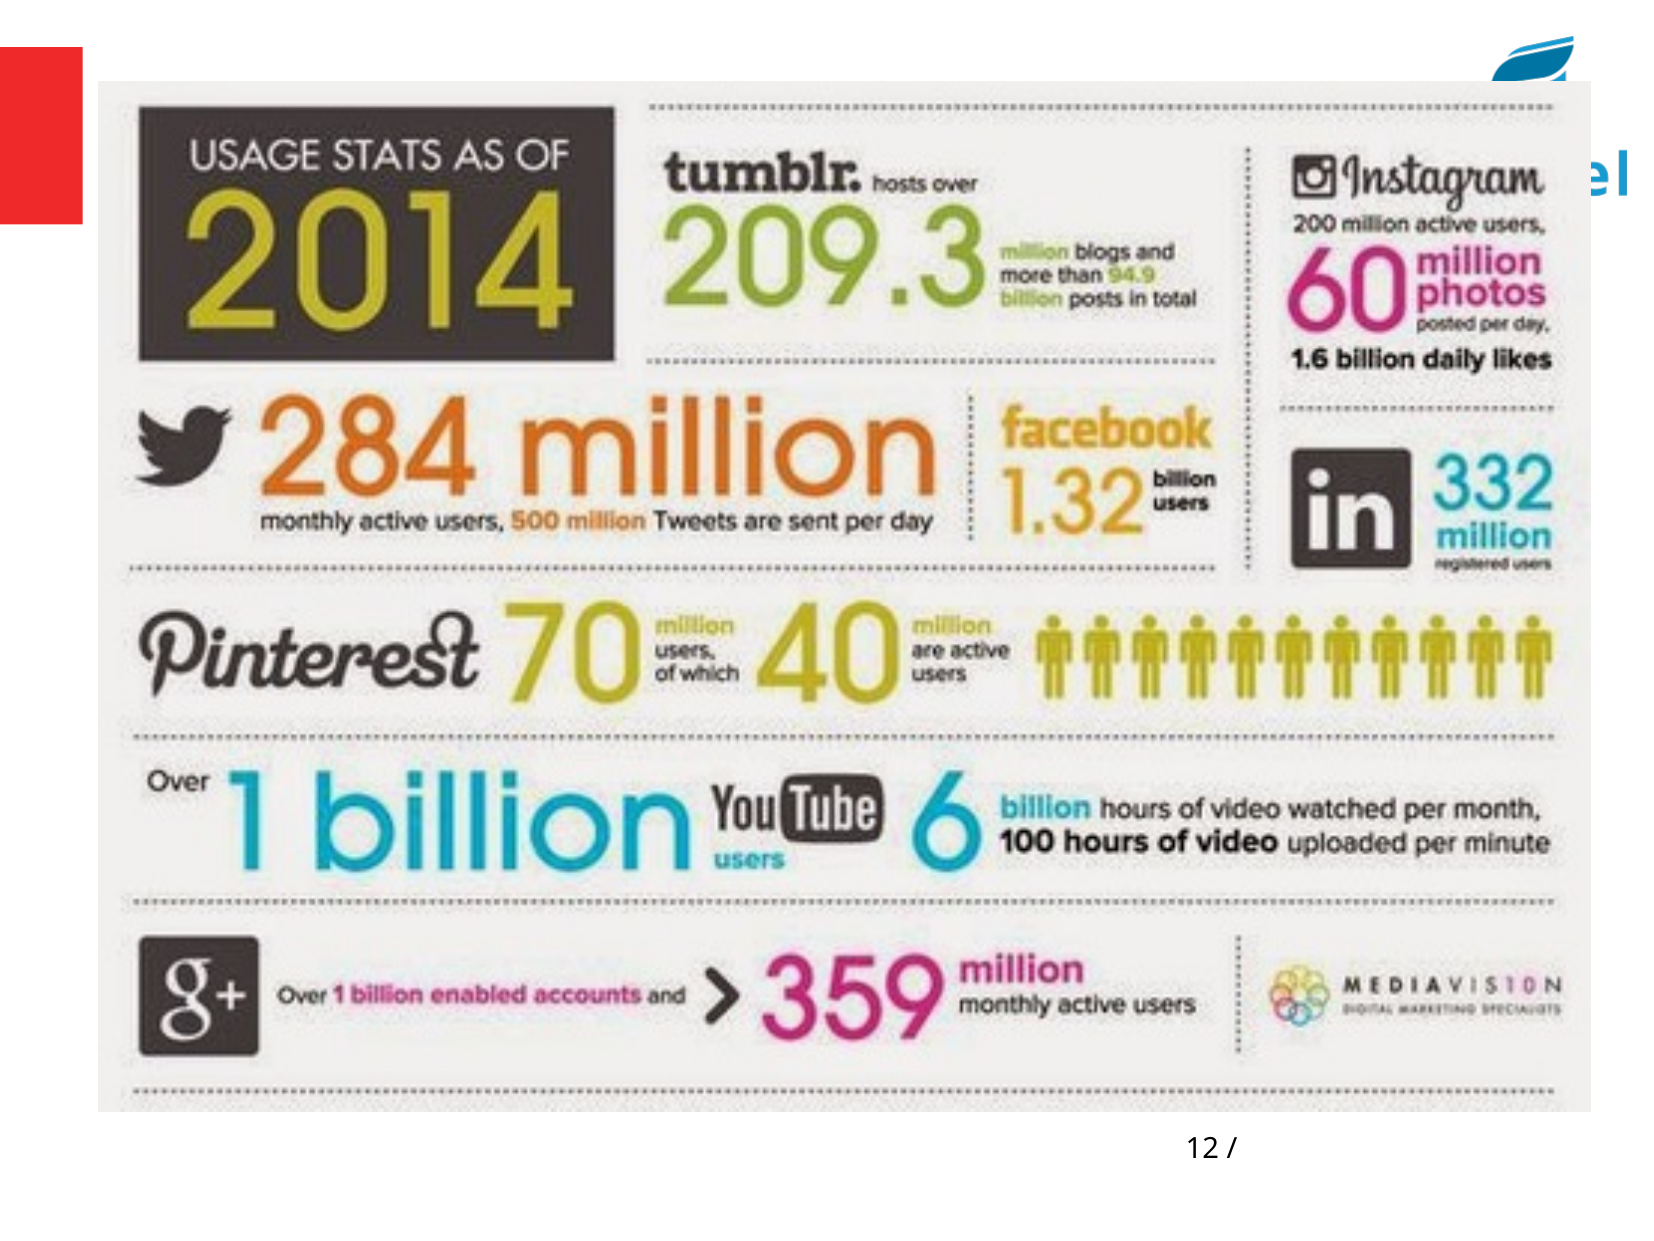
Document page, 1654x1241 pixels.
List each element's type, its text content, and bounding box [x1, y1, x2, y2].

picture [98, 81, 1591, 1112]
text_box / [1185, 1129, 1571, 1216]
